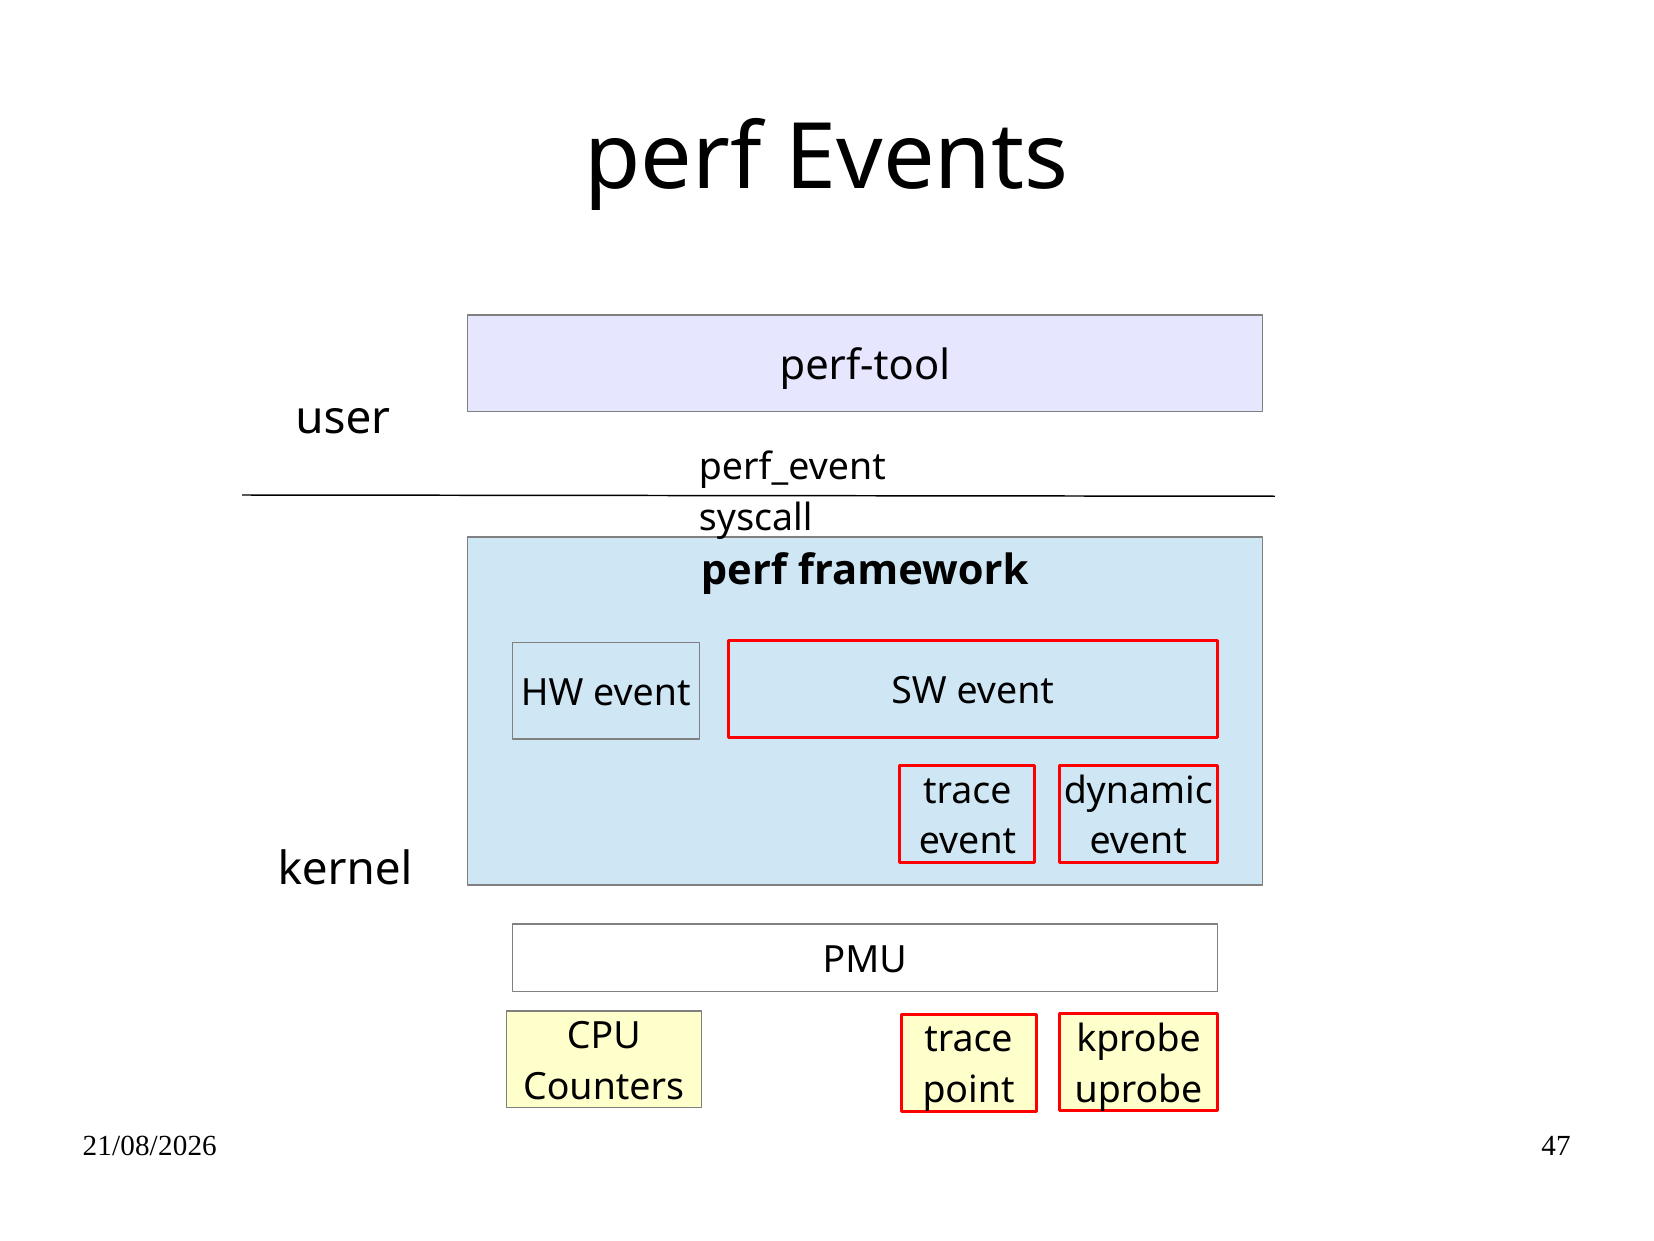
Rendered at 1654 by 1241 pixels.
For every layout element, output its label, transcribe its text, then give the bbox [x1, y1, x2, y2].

text_box PMU [512, 923, 1218, 992]
text_box trace event [899, 765, 1035, 863]
text_box perf framework [467, 536, 1263, 886]
text_box trace point [901, 1014, 1037, 1112]
text_box SW event [728, 640, 1218, 738]
text_box kernel [262, 828, 418, 899]
text_box perf_event syscall [684, 432, 1020, 493]
text_box CPU Counters [506, 1010, 702, 1108]
text_box kprobe uprobe [1059, 1013, 1218, 1111]
text_box user [280, 376, 395, 447]
title perf Events [82, 49, 1571, 257]
text_box dynamic event [1059, 765, 1218, 863]
text_box HW event [512, 642, 700, 740]
text_box perf-tool [467, 315, 1263, 412]
